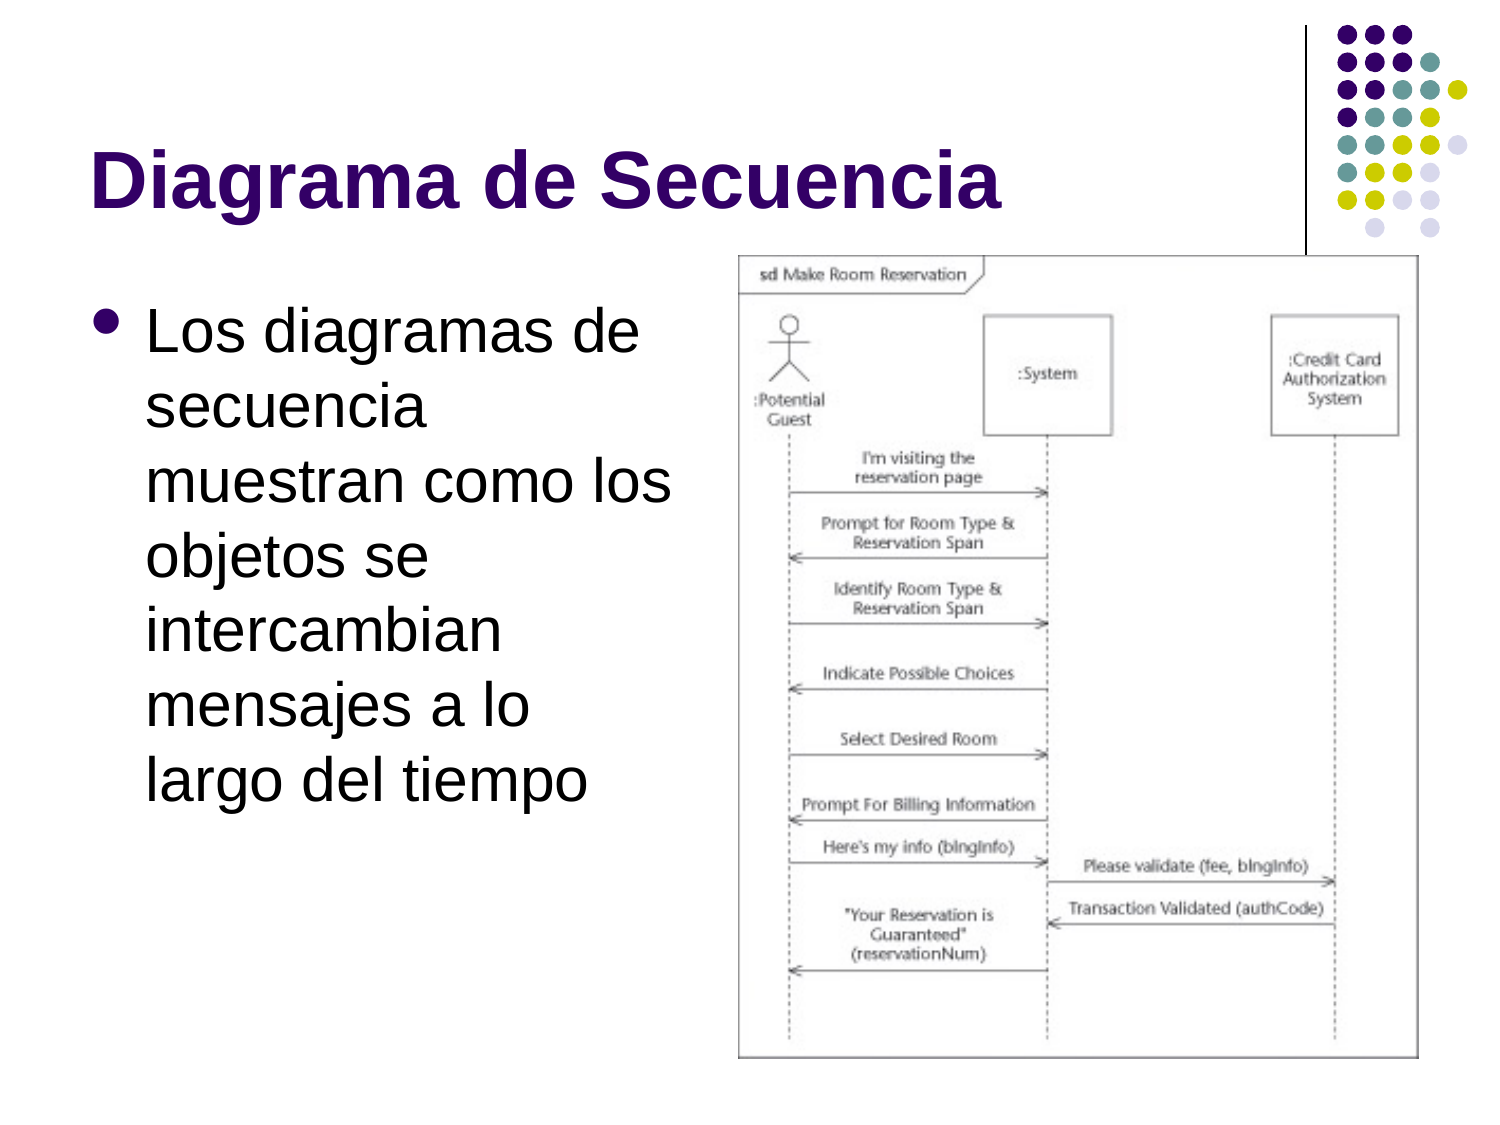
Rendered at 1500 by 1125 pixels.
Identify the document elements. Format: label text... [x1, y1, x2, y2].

list Los diagramas de secuencia muestran como los objetos se intercambian mensajes a lo largo del tiempo [74, 282, 691, 1006]
title Diagrama de Secuencia [74, 20, 1313, 233]
picture [738, 255, 1419, 1059]
